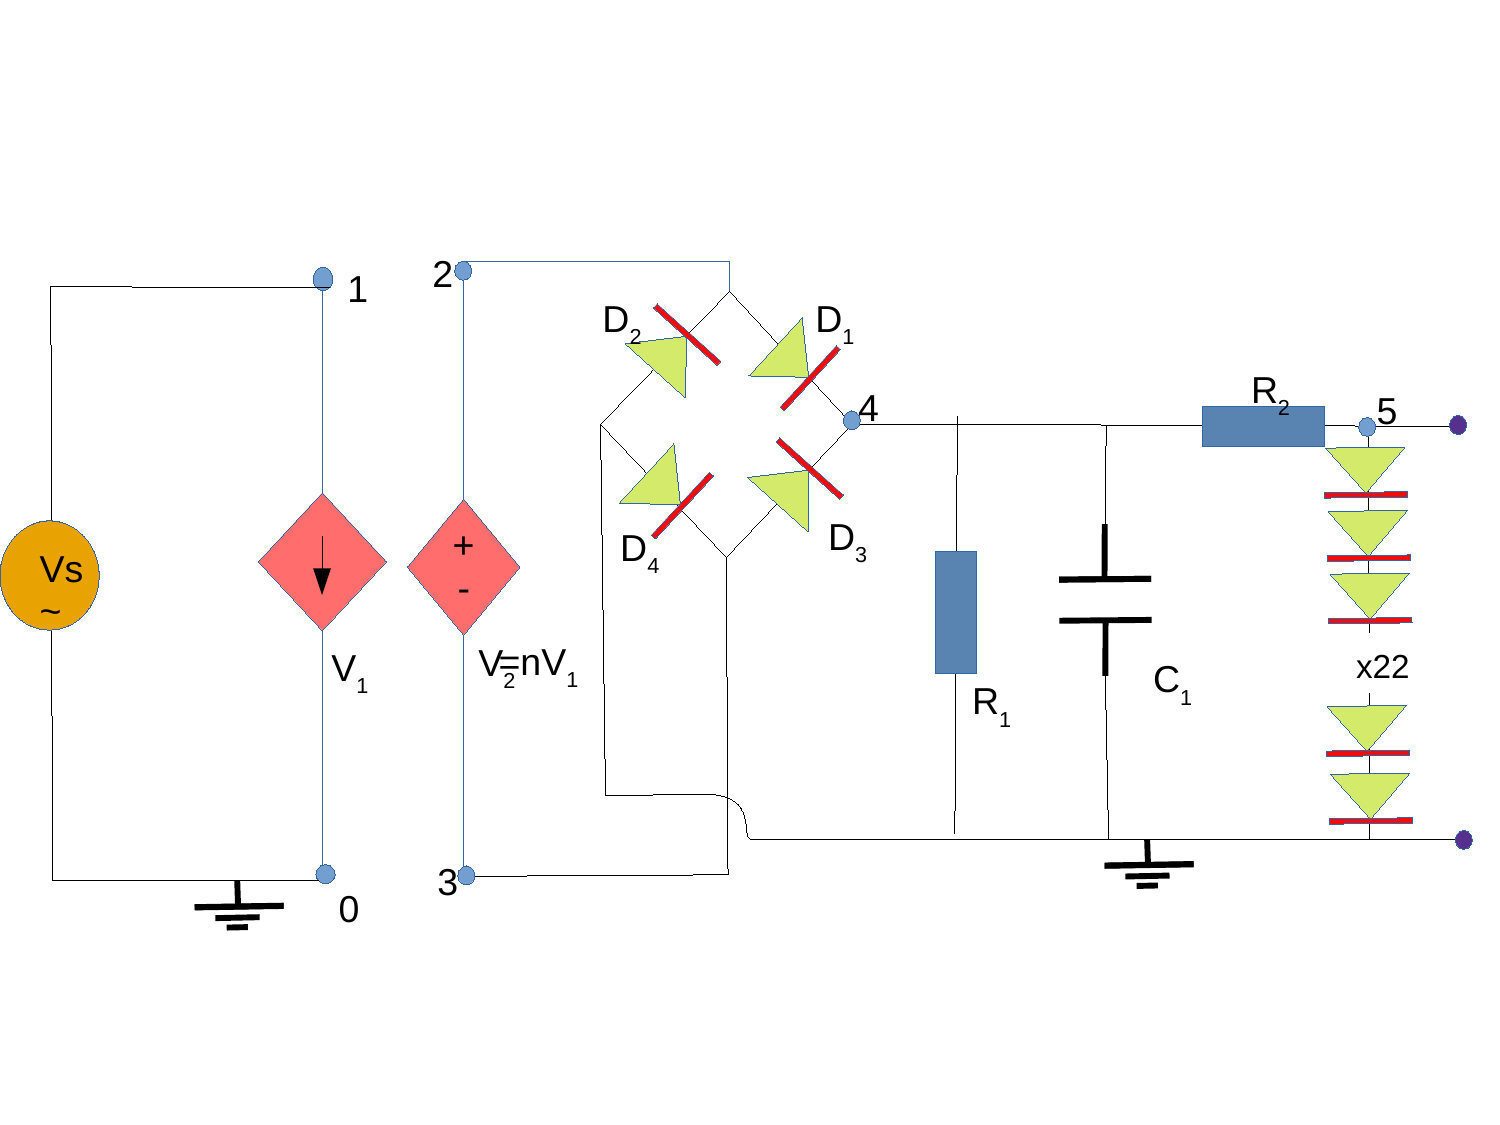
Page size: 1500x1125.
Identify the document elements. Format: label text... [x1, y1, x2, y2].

text_box [1326, 705, 1410, 757]
text_box D1 [800, 291, 890, 357]
text_box [1451, 415, 1467, 435]
text_box [1325, 633, 1415, 693]
text_box R1 [957, 673, 1047, 740]
text_box [619, 443, 714, 520]
text_box 5 [1361, 382, 1451, 448]
text_box [1329, 773, 1413, 825]
text_box [1328, 573, 1413, 624]
text_box R2 [1236, 361, 1325, 428]
text_box D4 [605, 520, 695, 586]
text_box C1 [1138, 651, 1213, 760]
text_box 3 [422, 853, 512, 919]
text_box [747, 437, 844, 532]
text_box [640, 321, 721, 398]
text_box [748, 319, 834, 411]
text_box x22 [1341, 641, 1430, 694]
text_box [1455, 830, 1473, 850]
text_box 1 [332, 261, 473, 342]
text_box [0, 520, 89, 623]
text_box 4 [843, 380, 933, 446]
text_box V1 [316, 639, 418, 706]
text_box 2 [417, 245, 507, 311]
text_box [1327, 510, 1411, 562]
text_box D2 [587, 291, 677, 357]
text_box + - [407, 499, 520, 635]
text_box V2 [463, 635, 553, 701]
text_box =nV1 [483, 633, 614, 700]
text_box [1324, 447, 1408, 499]
text_box Vs ~ [24, 541, 135, 641]
text_box [1202, 406, 1325, 447]
text_box [315, 864, 336, 884]
text_box 0 [323, 880, 464, 962]
text_box [258, 493, 387, 631]
text_box [935, 551, 977, 674]
text_box D3 [813, 508, 903, 575]
text_box [313, 267, 332, 288]
